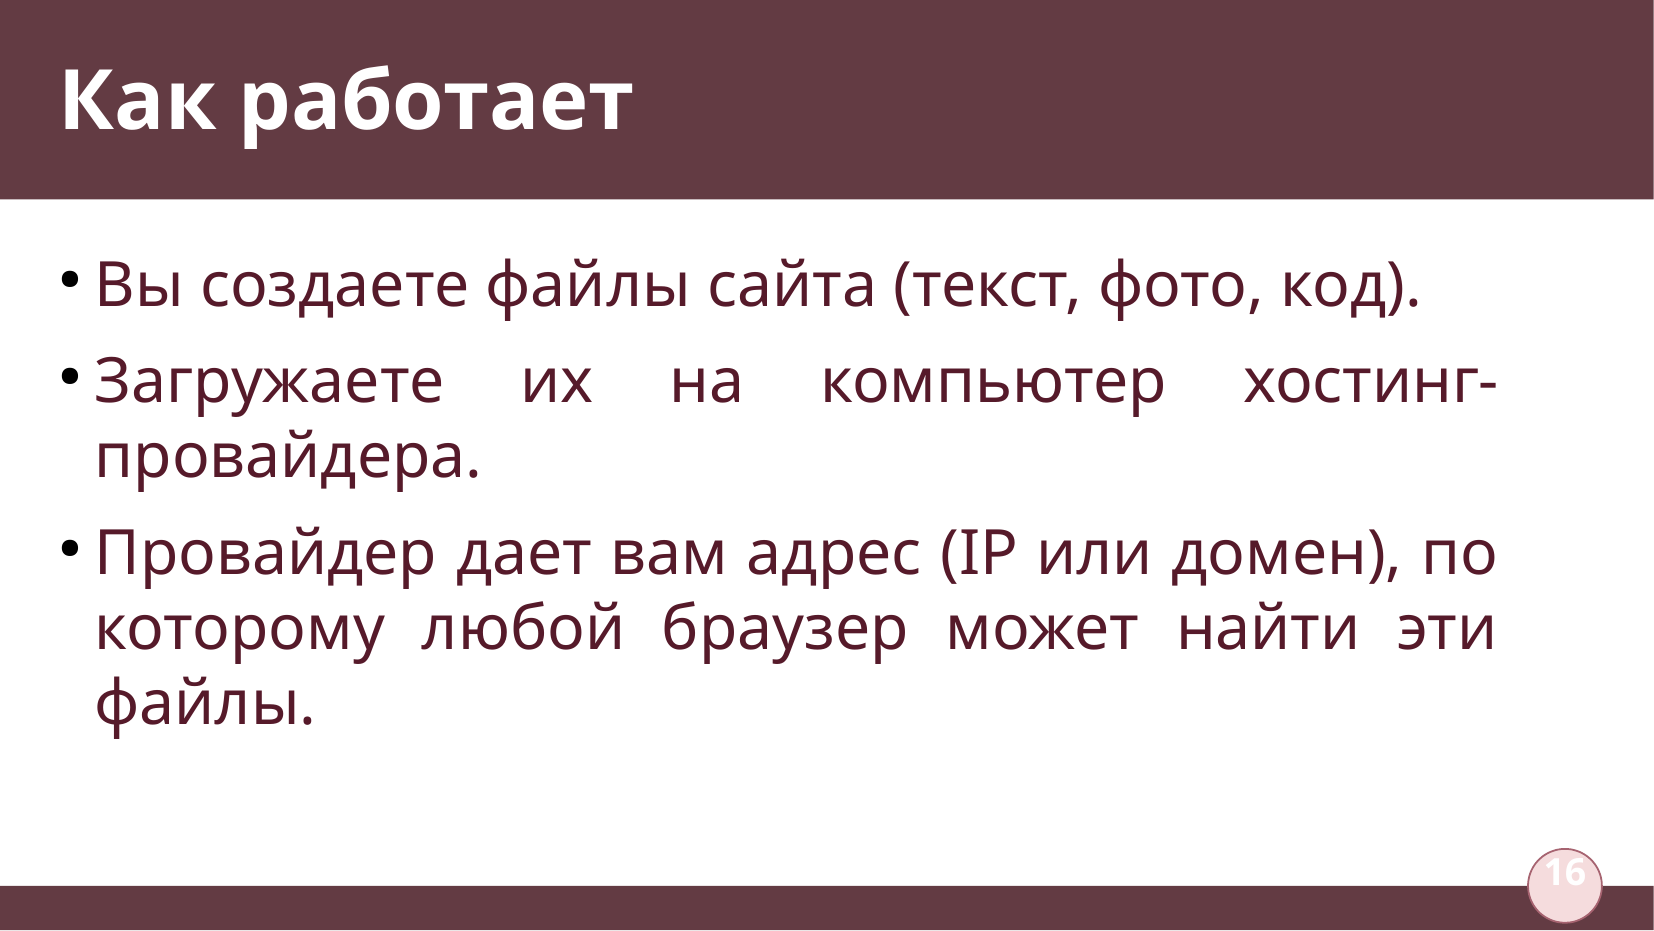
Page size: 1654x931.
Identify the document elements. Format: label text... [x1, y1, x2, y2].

list Вы создаете файлы сайта (текст, фото, код). Загружаете их на компьютер хостинг-провайдера. Провайдер дает вам адрес (IP или домен), по которому любой браузер может найти эти файлы. [59, 243, 1595, 864]
title Как работает [59, 37, 1595, 156]
